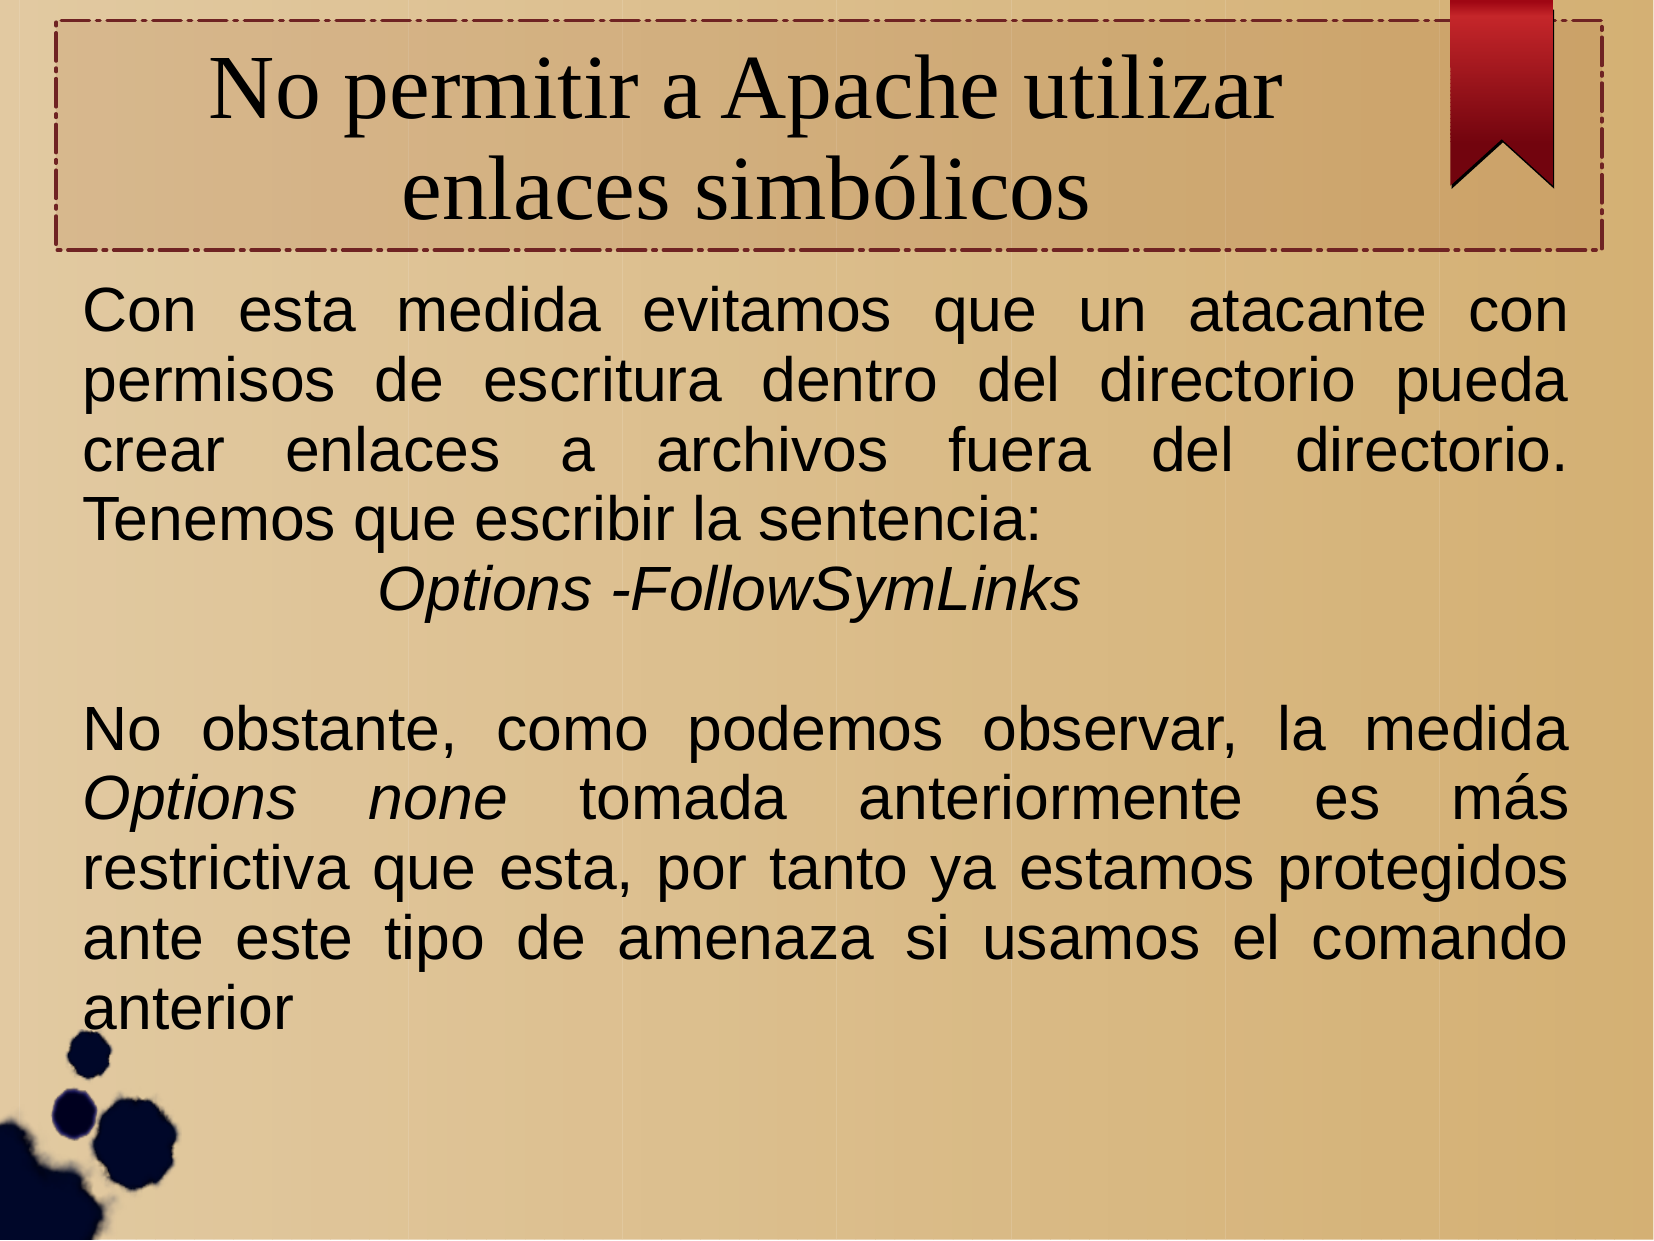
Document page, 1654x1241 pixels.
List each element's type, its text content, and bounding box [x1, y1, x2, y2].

title No permitir a Apache utilizar enlaces simbólicos [82, 35, 1412, 240]
subtitle Con esta medida evitamos que un atacante con permisos de escritura dentro del directorio pueda crear enlaces a archivos fuera del directorio. Tenemos que escribir la sentencia: Options -FollowSymLinks No obstante, como podemos observar, la medida Options none tomada anteriormente es más restrictiva que esta, por tanto ya estamos protegidos ante este tipo de amenaza si usamos el comando anterior [82, 273, 1571, 1044]
